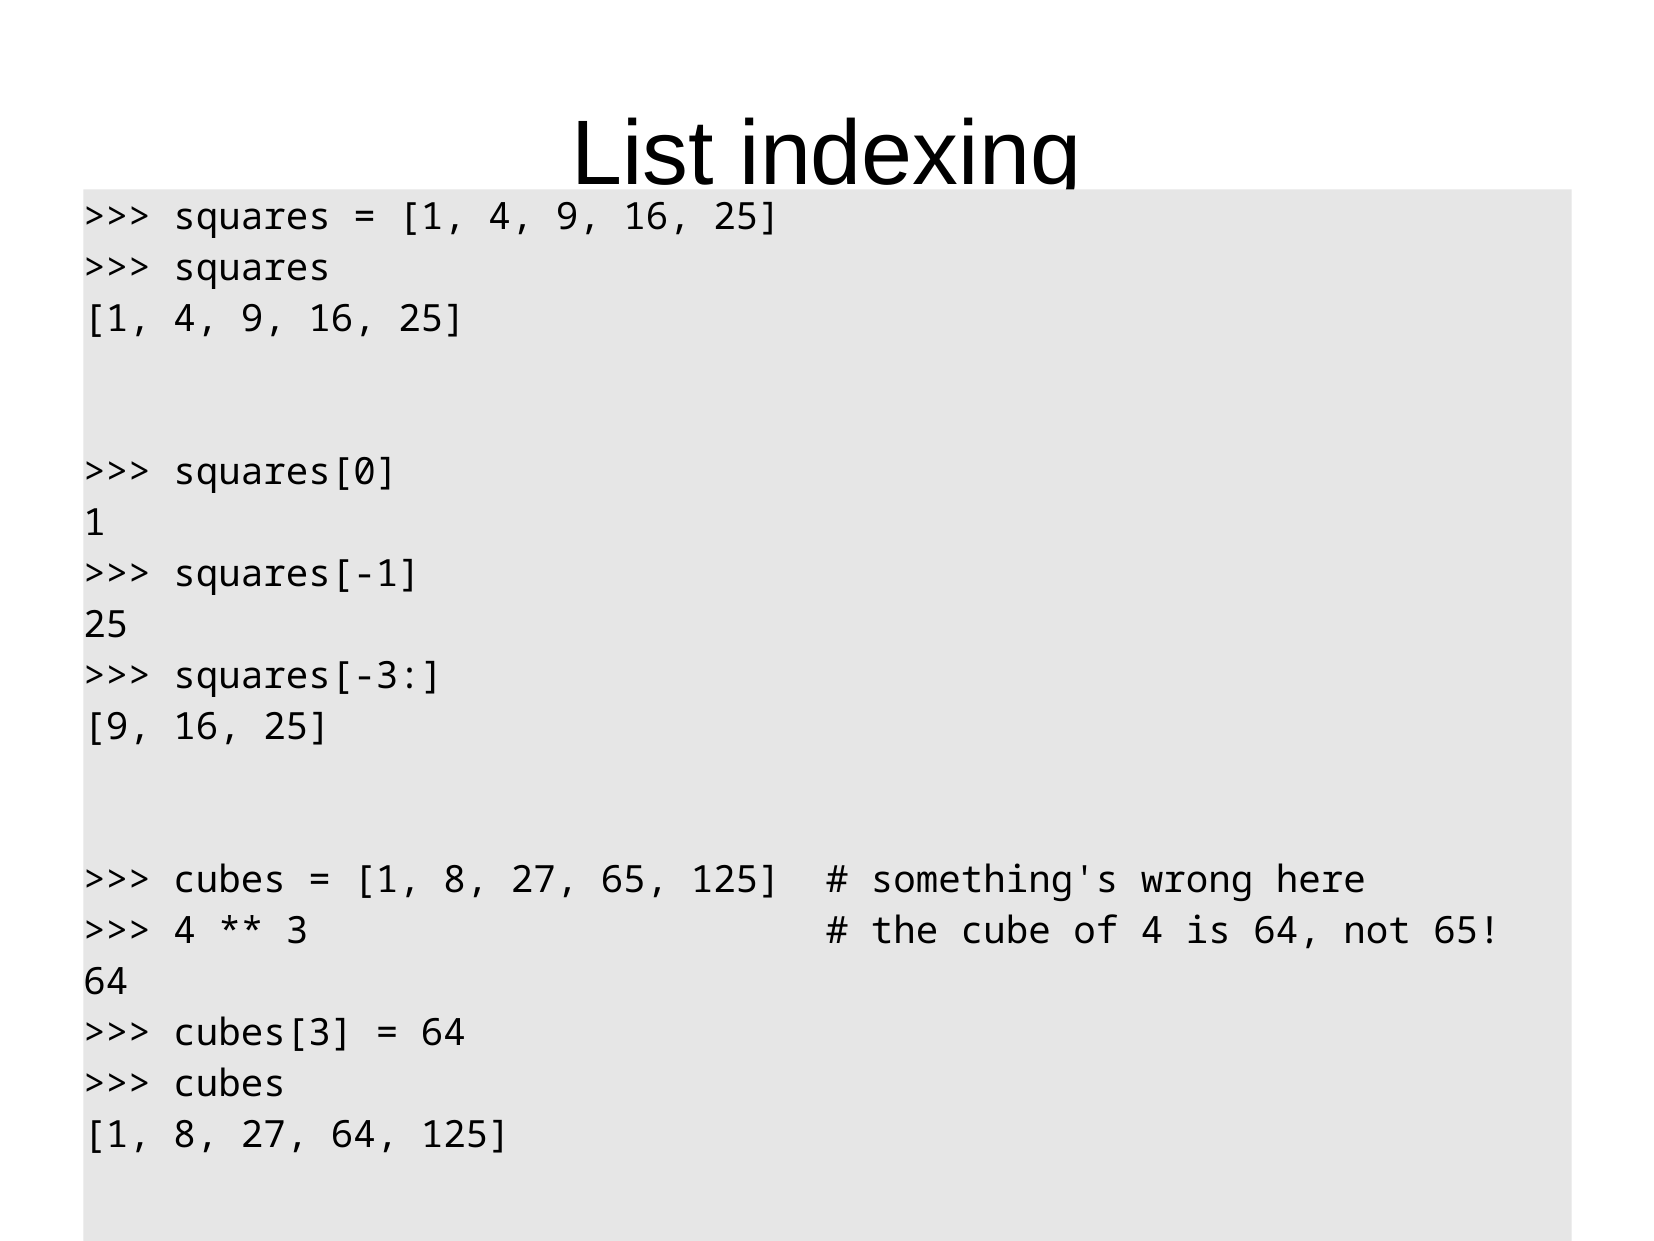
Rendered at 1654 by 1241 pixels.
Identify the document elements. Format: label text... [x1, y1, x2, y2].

title List indexing [82, 49, 1571, 257]
text_box >>> squares = [1, 4, 9, 16, 25] >>> squares [1, 4, 9, 16, 25] >>> squares[0] 1 >>> squares[-1] 25 >>> squares[-3:] [9, 16, 25] >>> cubes = [1, 8, 27, 65, 125] # something's wrong here >>> 4 ** 3 # the cube of 4 is 64, not 65! 64 >>> cubes[3] = 64 >>> cubes [1, 8, 27, 64, 125] Code examples from https://docs.python.org/2/tutorial/ [83, 309, 1572, 1192]
